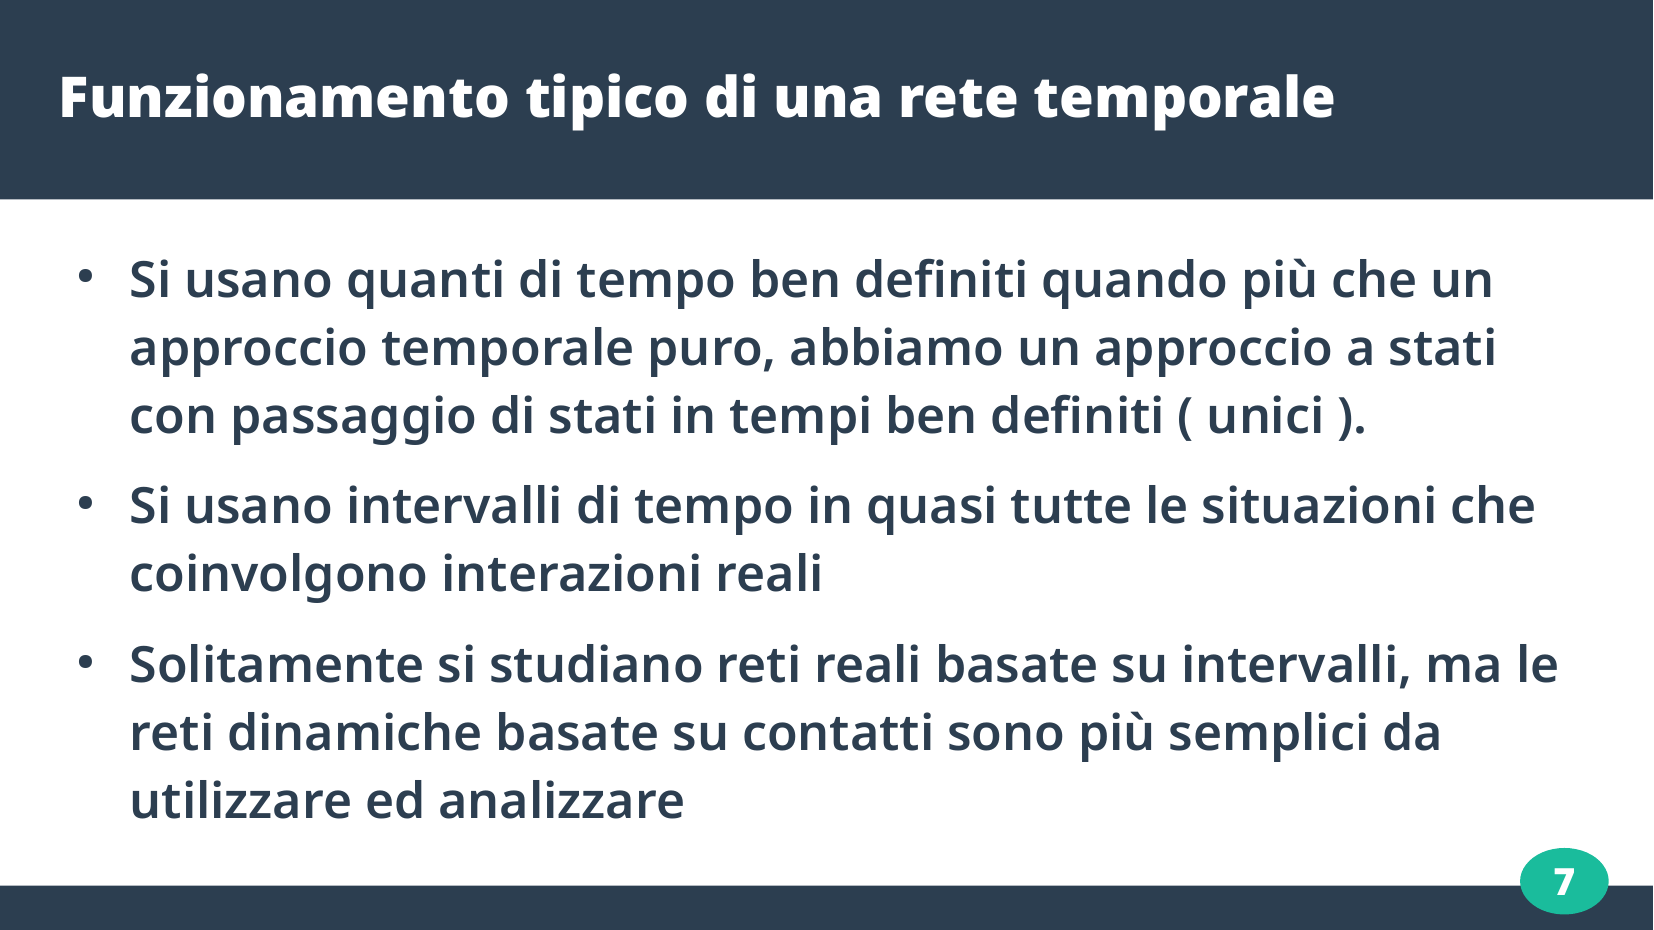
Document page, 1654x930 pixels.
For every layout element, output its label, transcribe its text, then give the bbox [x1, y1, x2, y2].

list Si usano quanti di tempo ben definiti quando più che un approccio temporale puro, abbiamo un approccio a stati con passaggio di stati in tempi ben definiti ( unici ). Si usano intervalli di tempo in quasi tutte le situazioni che coinvolgono interazioni reali Solitamente si studiano reti reali basate su intervalli, ma le reti dinamiche basate su contatti sono più semplici da utilizzare ed analizzare [58, 243, 1594, 864]
title Funzionamento tipico di una rete temporale [58, 36, 1594, 155]
